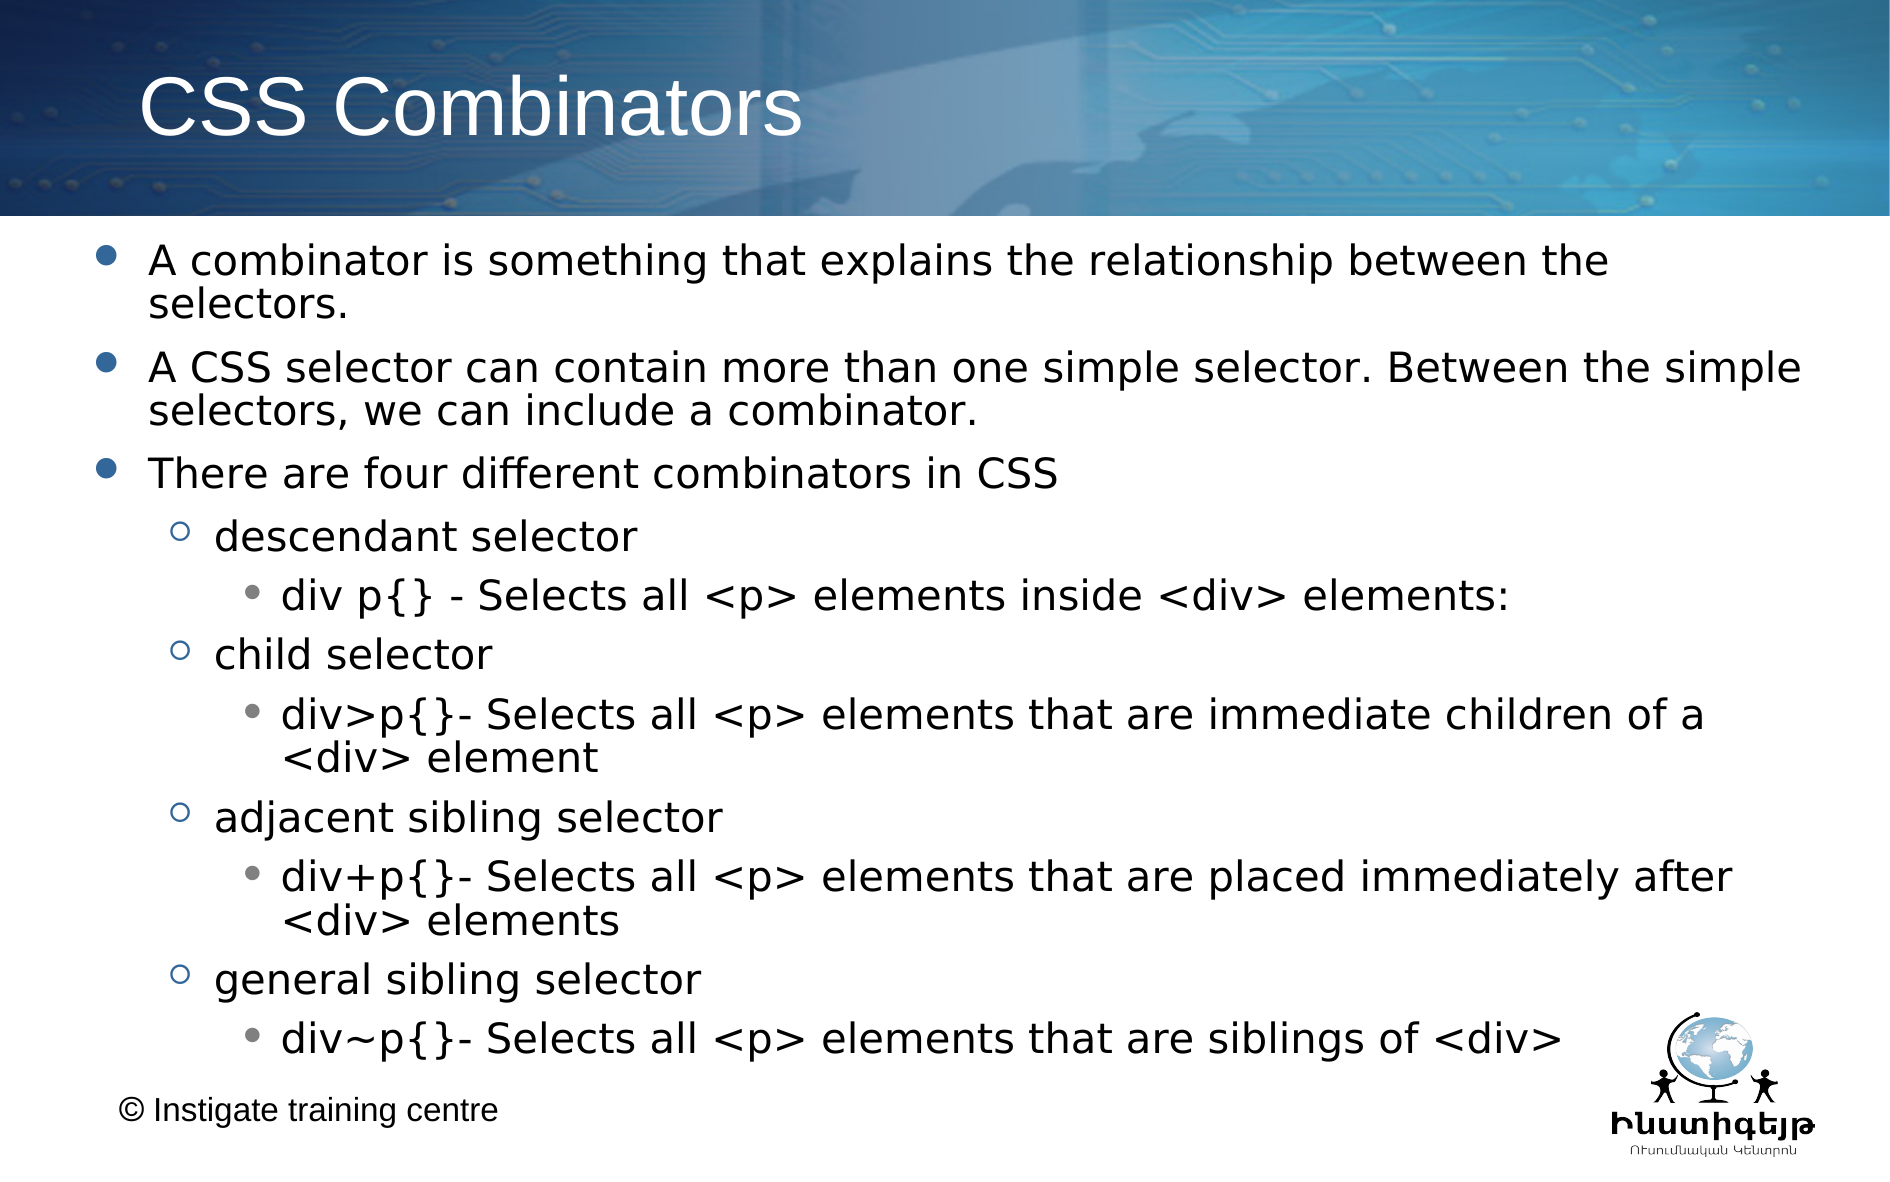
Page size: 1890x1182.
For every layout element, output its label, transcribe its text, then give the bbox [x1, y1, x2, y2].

picture [0, 0, 1890, 216]
picture [1612, 1012, 1815, 1157]
list A combinator is something that explains the relationship between the selectors. A CSS selector can contain more than one simple selector. Between the simple selectors, we can include a combinator. There are four different combinators in CSS descendant selector div p{} - Selects all <p> elements inside <div> elements: child selector div>p{}- Selects all <p> elements that are immediate children of a <div> element adjacent sibling selector div+p{}- Selects all <p> elements that are placed immediately after <div> elements general sibling selector div~p{}- Selects all <p> elements that are siblings of <div> [93, 241, 1820, 272]
